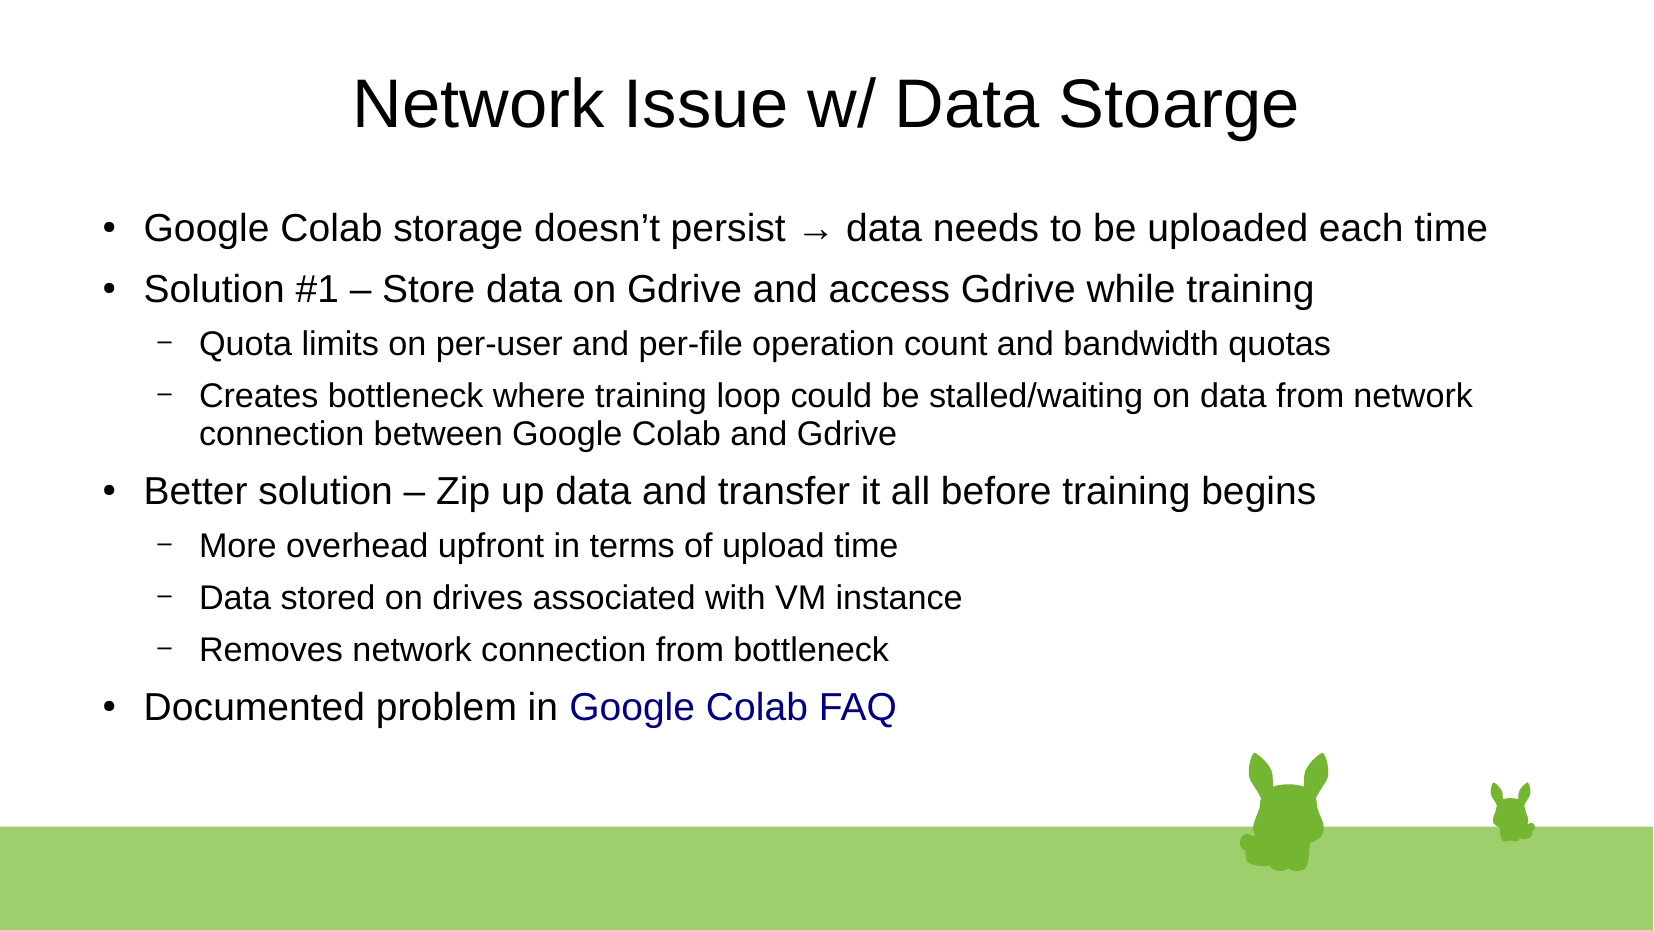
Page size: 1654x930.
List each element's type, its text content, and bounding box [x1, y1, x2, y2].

title Network Issue w/ Data Stoarge [88, 29, 1565, 178]
list Google Colab storage doesn’t persist → data needs to be uploaded each time Solution #1 – Store data on Gdrive and access Gdrive while training Quota limits on per-user and per-file operation count and bandwidth quotas Creates bottleneck where training loop could be stalled/waiting on data from network connection between Google Colab and Gdrive Better solution – Zip up data and transfer it all before training begins More overhead upfront in terms of upload time Data stored on drives associated with VM instance Removes network connection from bottleneck Documented problem in Google Colab FAQ [88, 206, 1565, 739]
